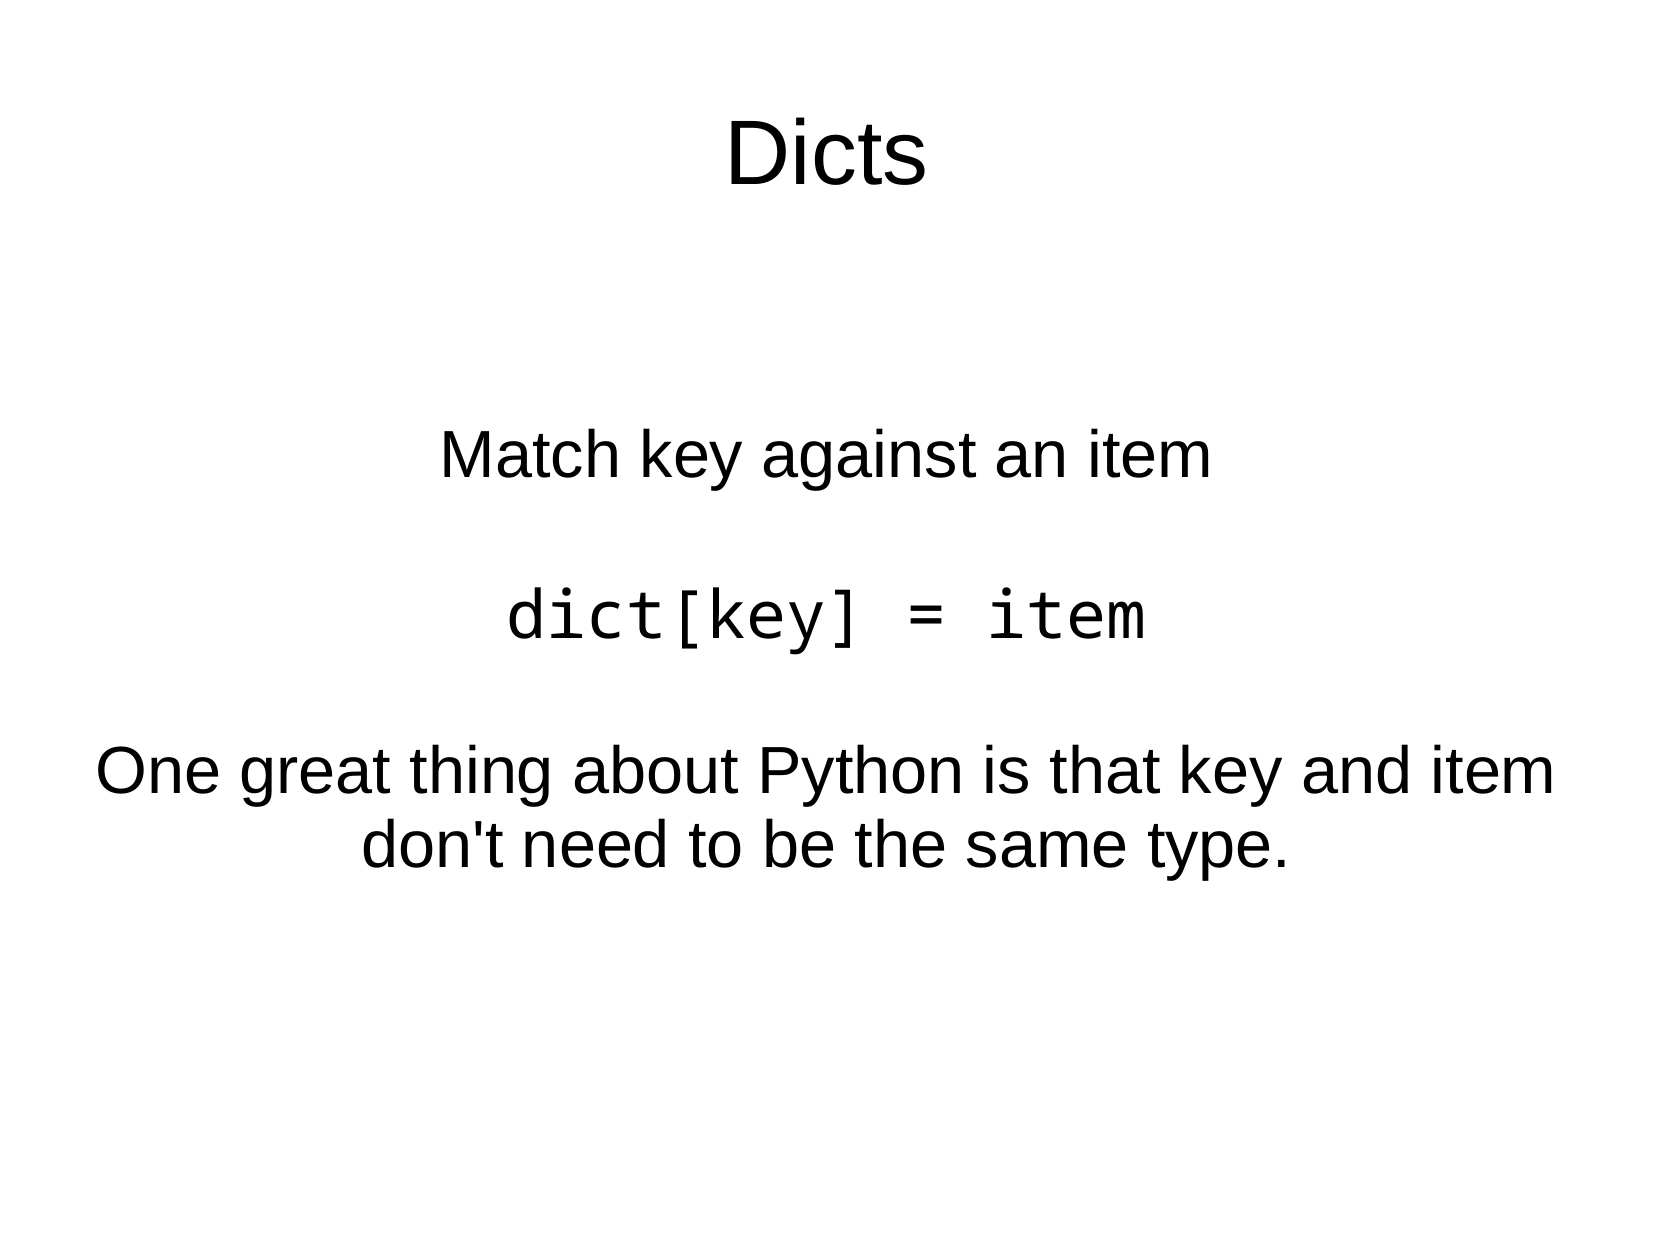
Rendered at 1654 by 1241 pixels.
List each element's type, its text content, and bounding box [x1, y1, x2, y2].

subtitle Match key against an item dict[key] = item One great thing about Python is that key and item don't need to be the same type. [82, 290, 1571, 1010]
title Dicts [82, 49, 1571, 257]
